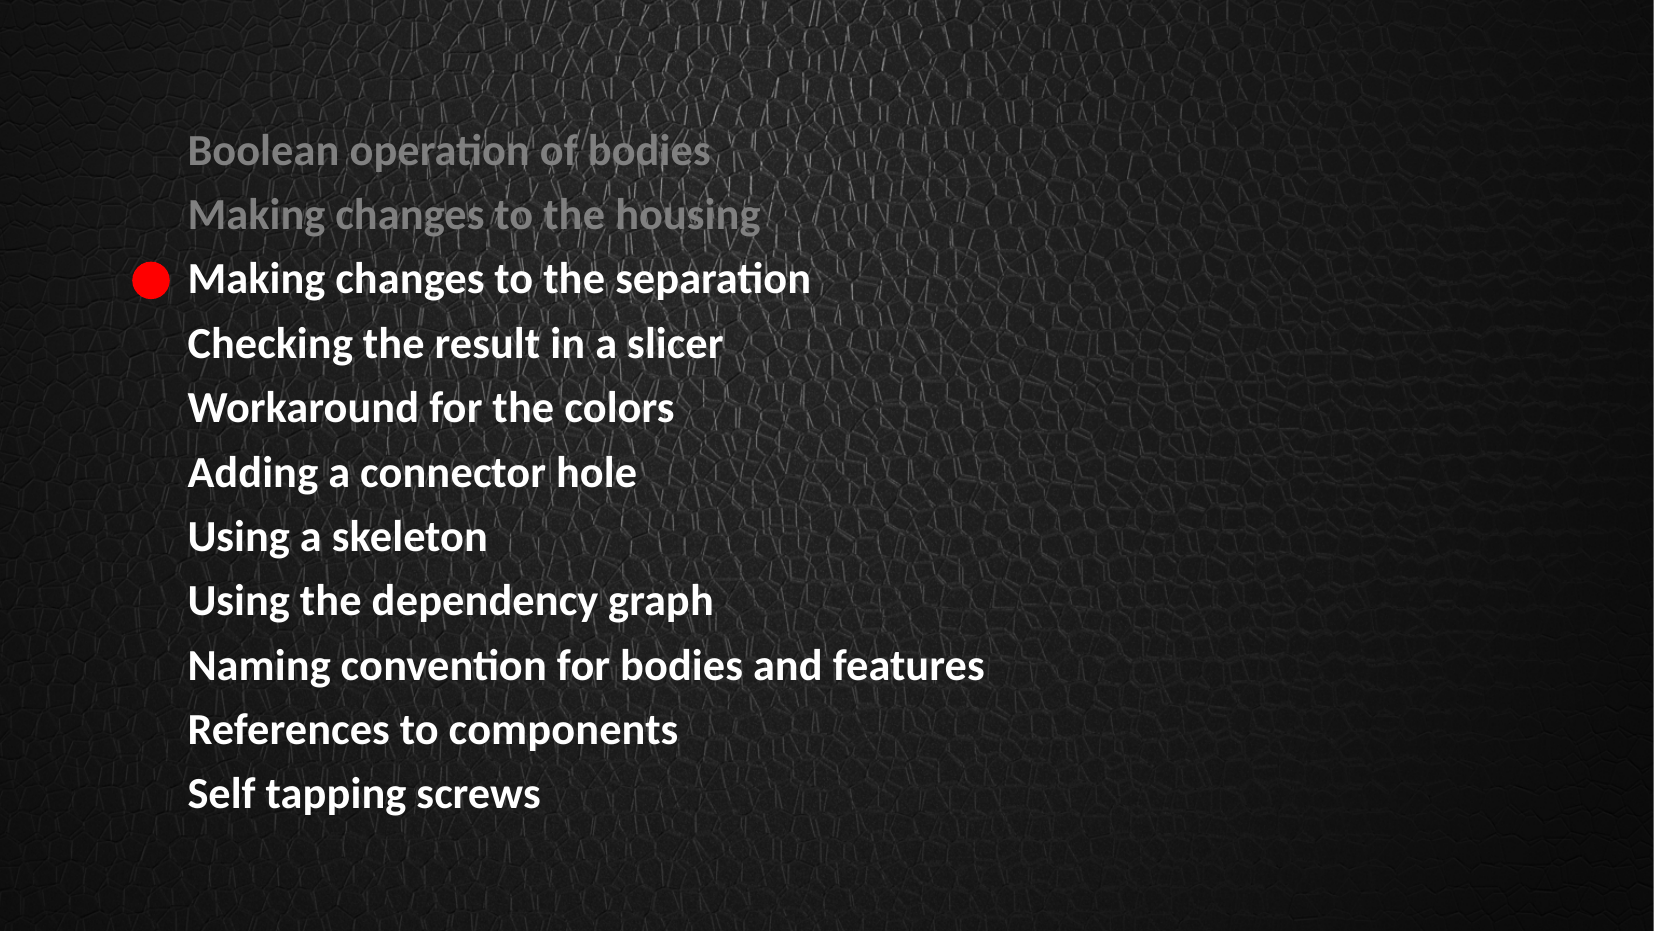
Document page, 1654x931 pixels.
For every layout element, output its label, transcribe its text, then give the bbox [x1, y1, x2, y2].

list Boolean operation of bodies Making changes to the housing Making changes to the separation Checking the result in a slicer Workaround for the colors Adding a connector hole Using a skeleton Using the dependency graph Naming convention for bodies and features References to components Self tapping screws [187, 131, 1576, 826]
text_box [132, 261, 170, 300]
picture [0, 0, 1654, 931]
